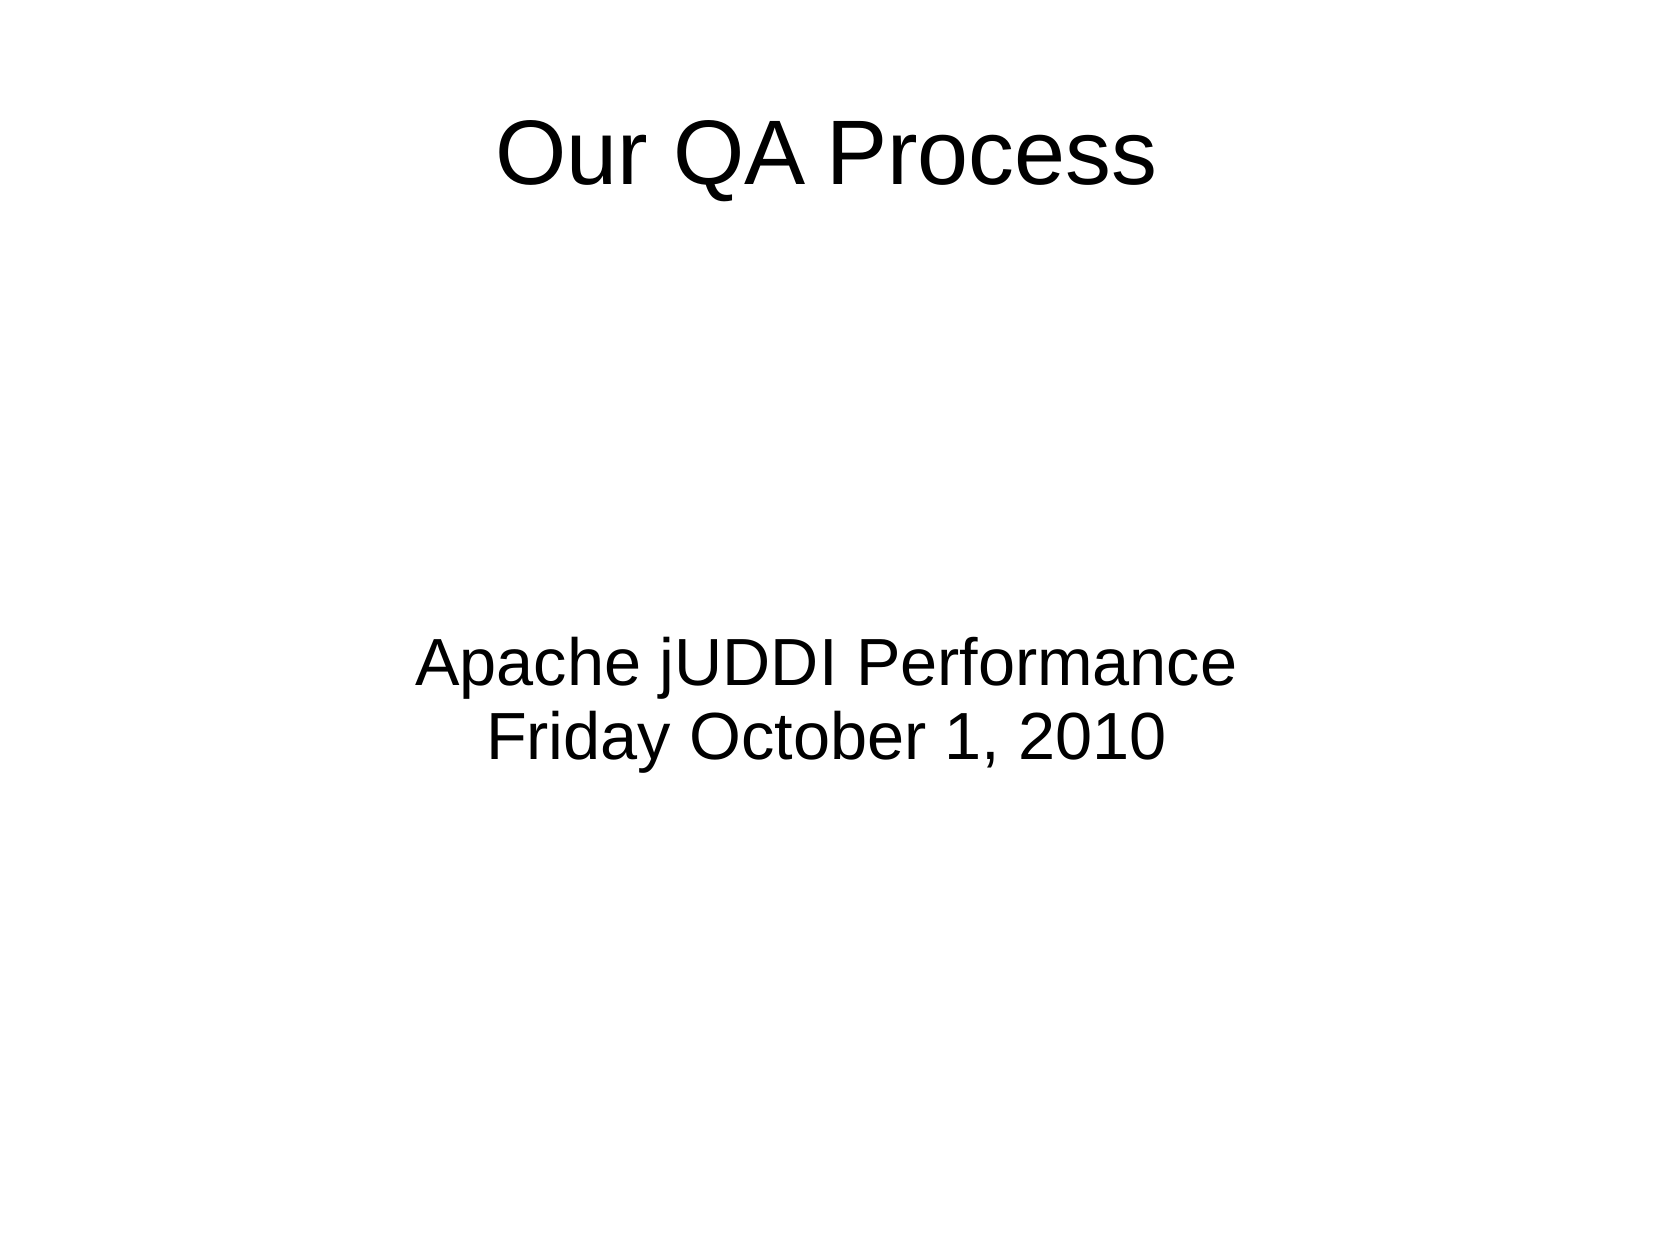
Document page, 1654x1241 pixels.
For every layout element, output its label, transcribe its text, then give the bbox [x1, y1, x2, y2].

subtitle Apache jUDDI Performance Friday October 1, 2010 [82, 290, 1571, 1109]
title Our QA Process [82, 49, 1571, 257]
